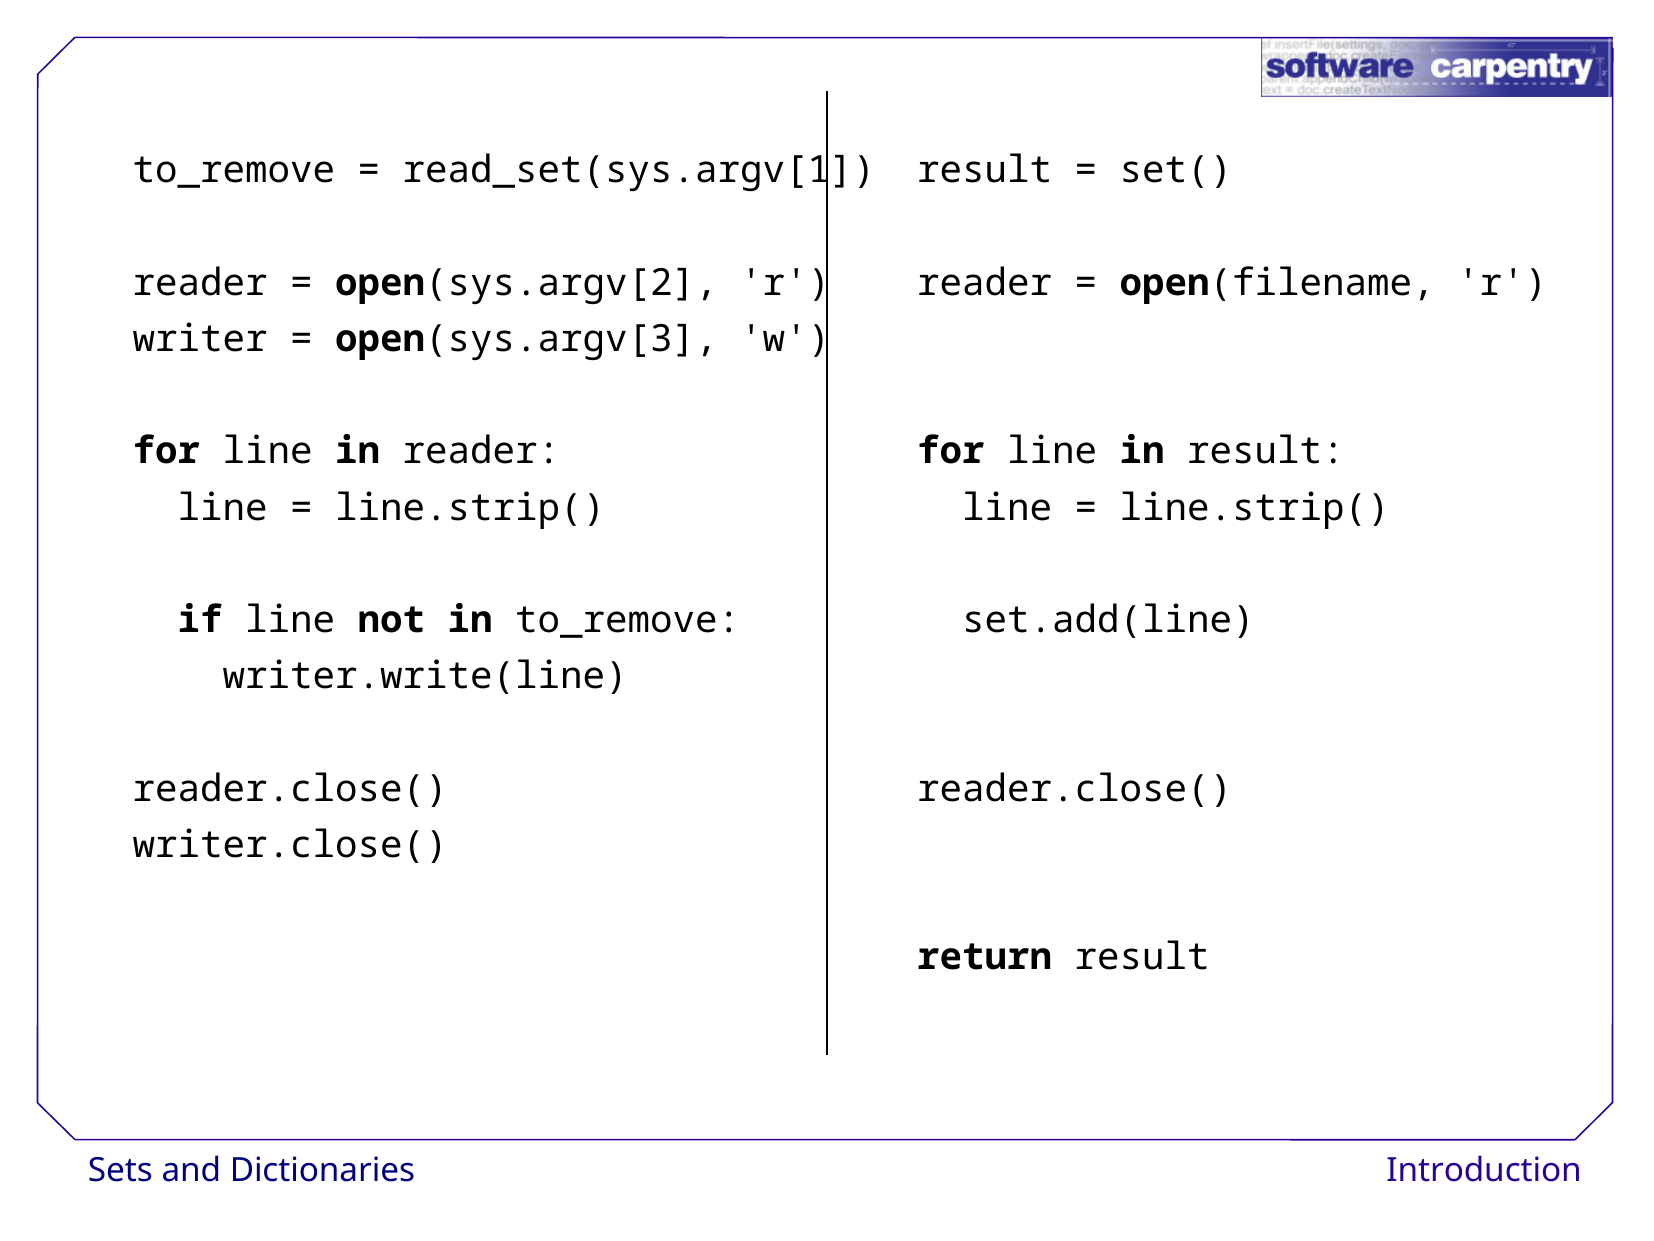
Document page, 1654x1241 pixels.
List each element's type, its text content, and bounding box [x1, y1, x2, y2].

text_box to_remove = read_set(sys.argv[1]) reader = open(sys.argv[2], 'r') writer = open(sys.argv[3], 'w') for line in reader: line = line.strip() if line not in to_remove: writer.write(line) reader.close() writer.close() [117, 126, 850, 1079]
text_box result = set() reader = open(filename, 'r') for line in result: line = line.strip() set.add(line) reader.close() return result [902, 126, 1498, 1074]
picture [1261, 39, 1613, 97]
